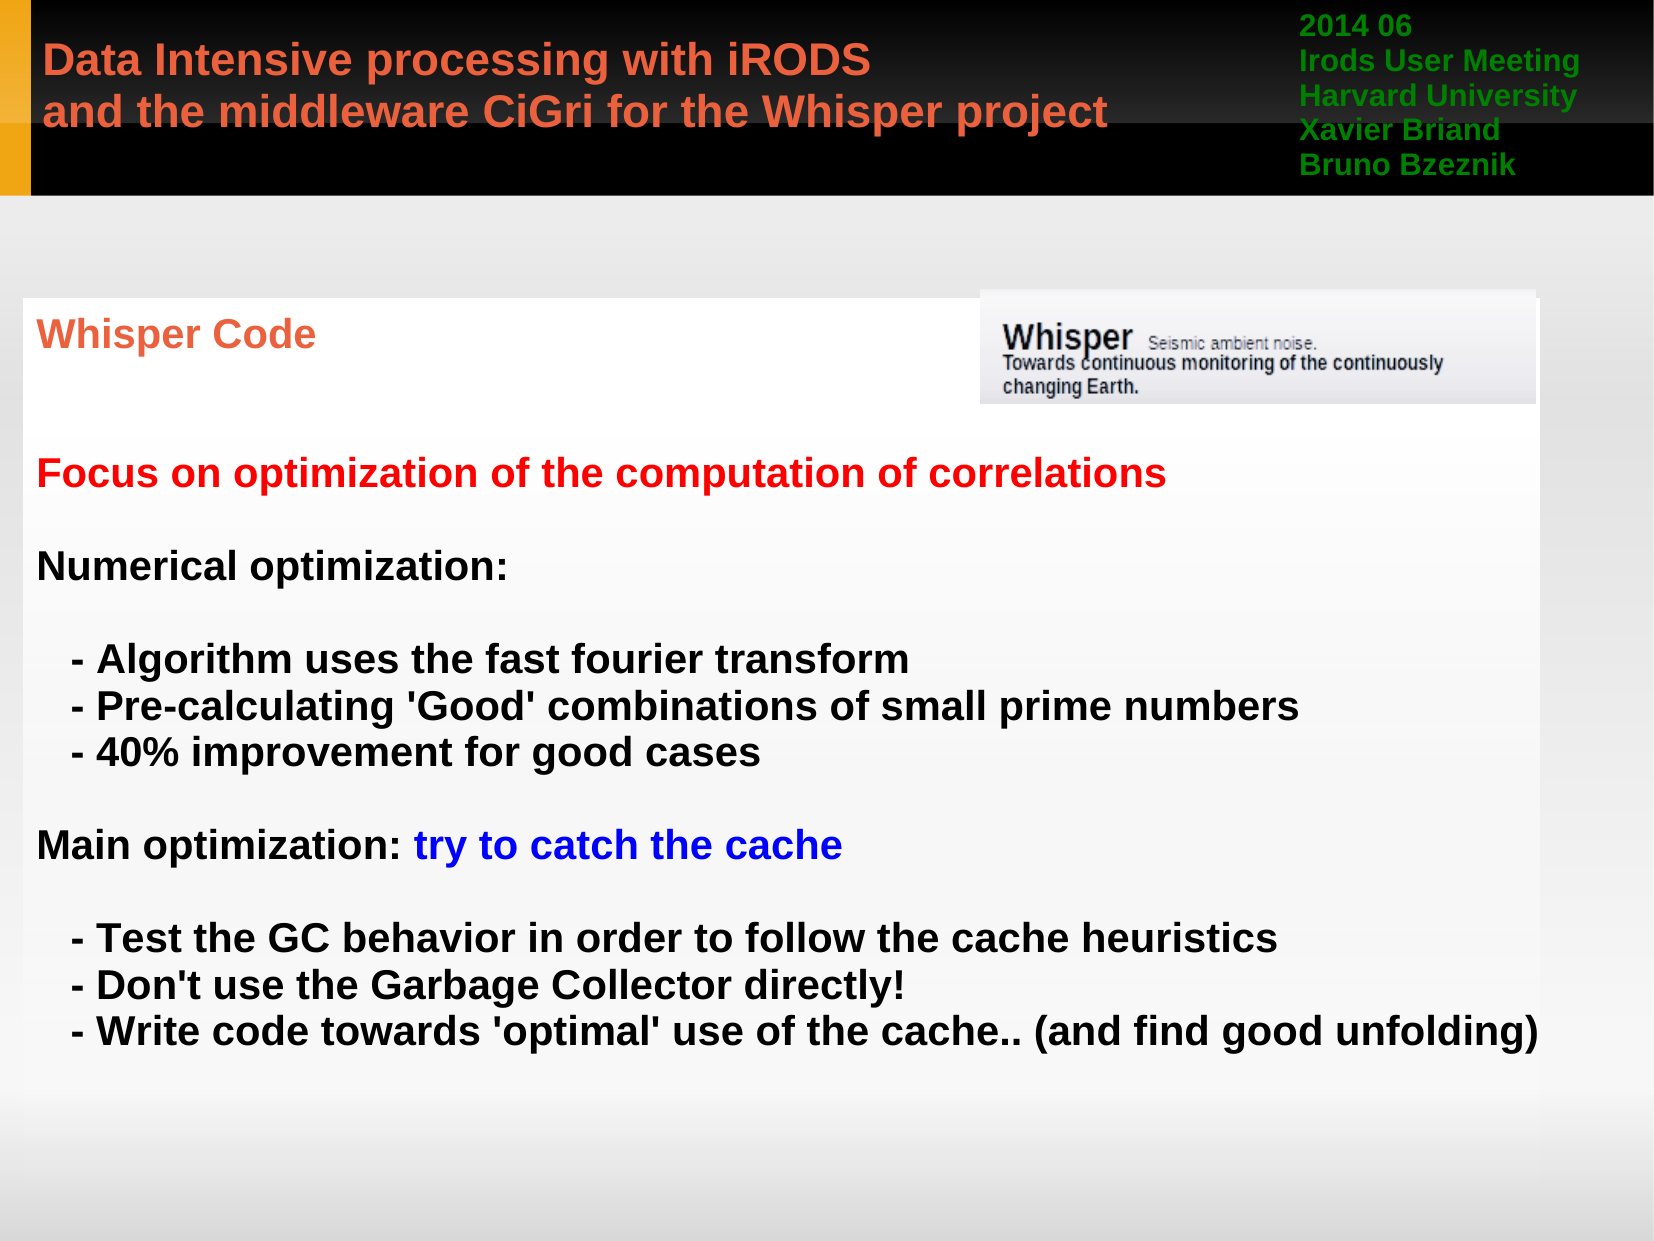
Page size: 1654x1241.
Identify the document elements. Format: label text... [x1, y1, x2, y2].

picture [781, 48, 799, 59]
picture [818, 49, 833, 59]
title Data Intensive processing with iRODS and the middleware CiGri for the Whisper project [29, 59, 1365, 266]
picture [0, 0, 1654, 1241]
picture [219, 54, 228, 59]
picture [336, 54, 345, 59]
list Whisper Code Focus on optimization of the computation of correlations Numerical optimization: - Algorithm uses the fast fourier transform - Pre-calculating 'Good' combinations of small prime numbers - 40% improvement for good cases Main optimization: try to catch the cache - Test the GC behavior in order to follow the cache heuristics - Don't use the Garbage Collector directly! - Write code towards 'optimal' use of the cache.. (and find good unfolding) [23, 298, 1540, 1211]
picture [749, 49, 763, 58]
picture [473, 54, 482, 59]
picture [52, 49, 67, 59]
picture [420, 55, 430, 59]
title 2014 06 Irods User Meeting Harvard University Xavier Briand Bruno Bzeznik [1299, 41, 1654, 219]
